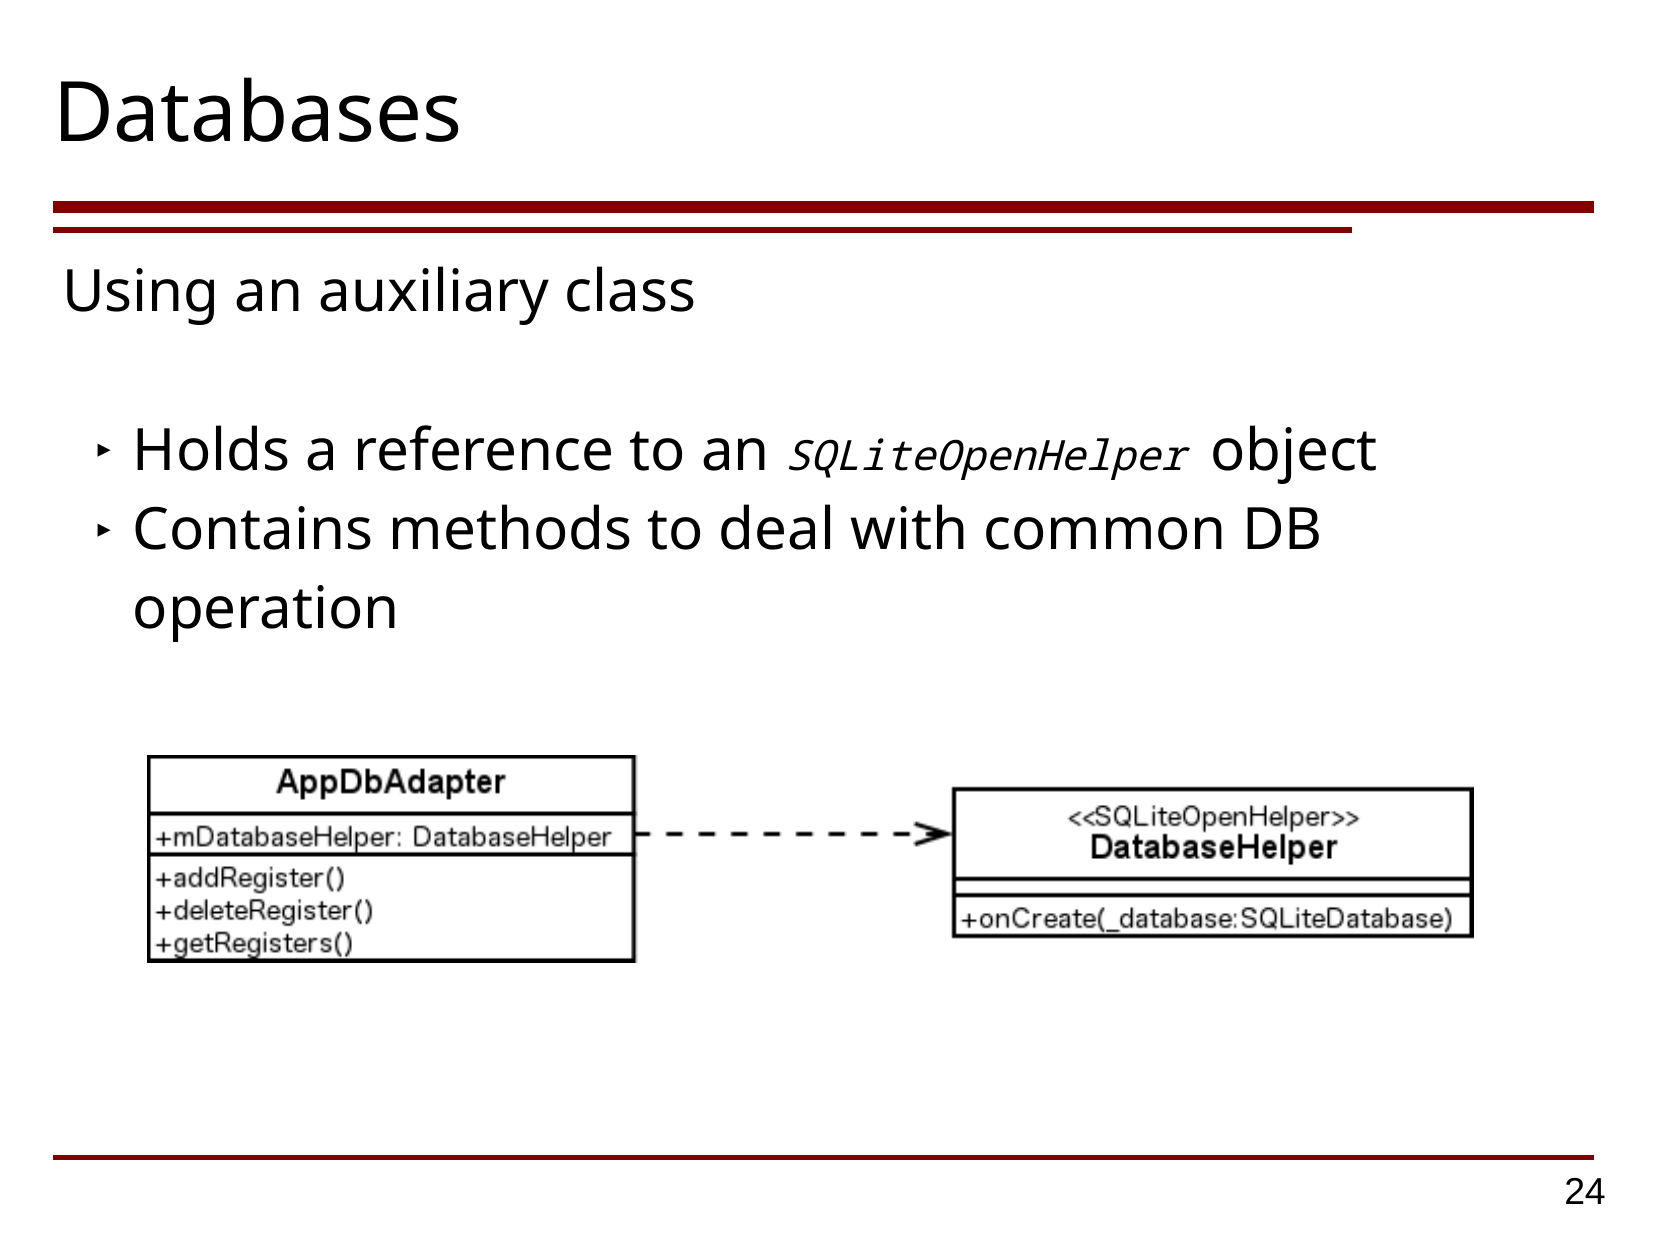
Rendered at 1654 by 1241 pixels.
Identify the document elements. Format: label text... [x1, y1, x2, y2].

subtitle Databases [53, 48, 1542, 172]
text_box Using an auxiliary class Holds a reference to an SQLiteOpenHelper object Contains methods to deal with common DB operation [47, 242, 1613, 569]
picture [147, 755, 1474, 963]
text_box <número> [35, 1163, 1654, 1221]
text_box [58, 569, 1408, 1152]
